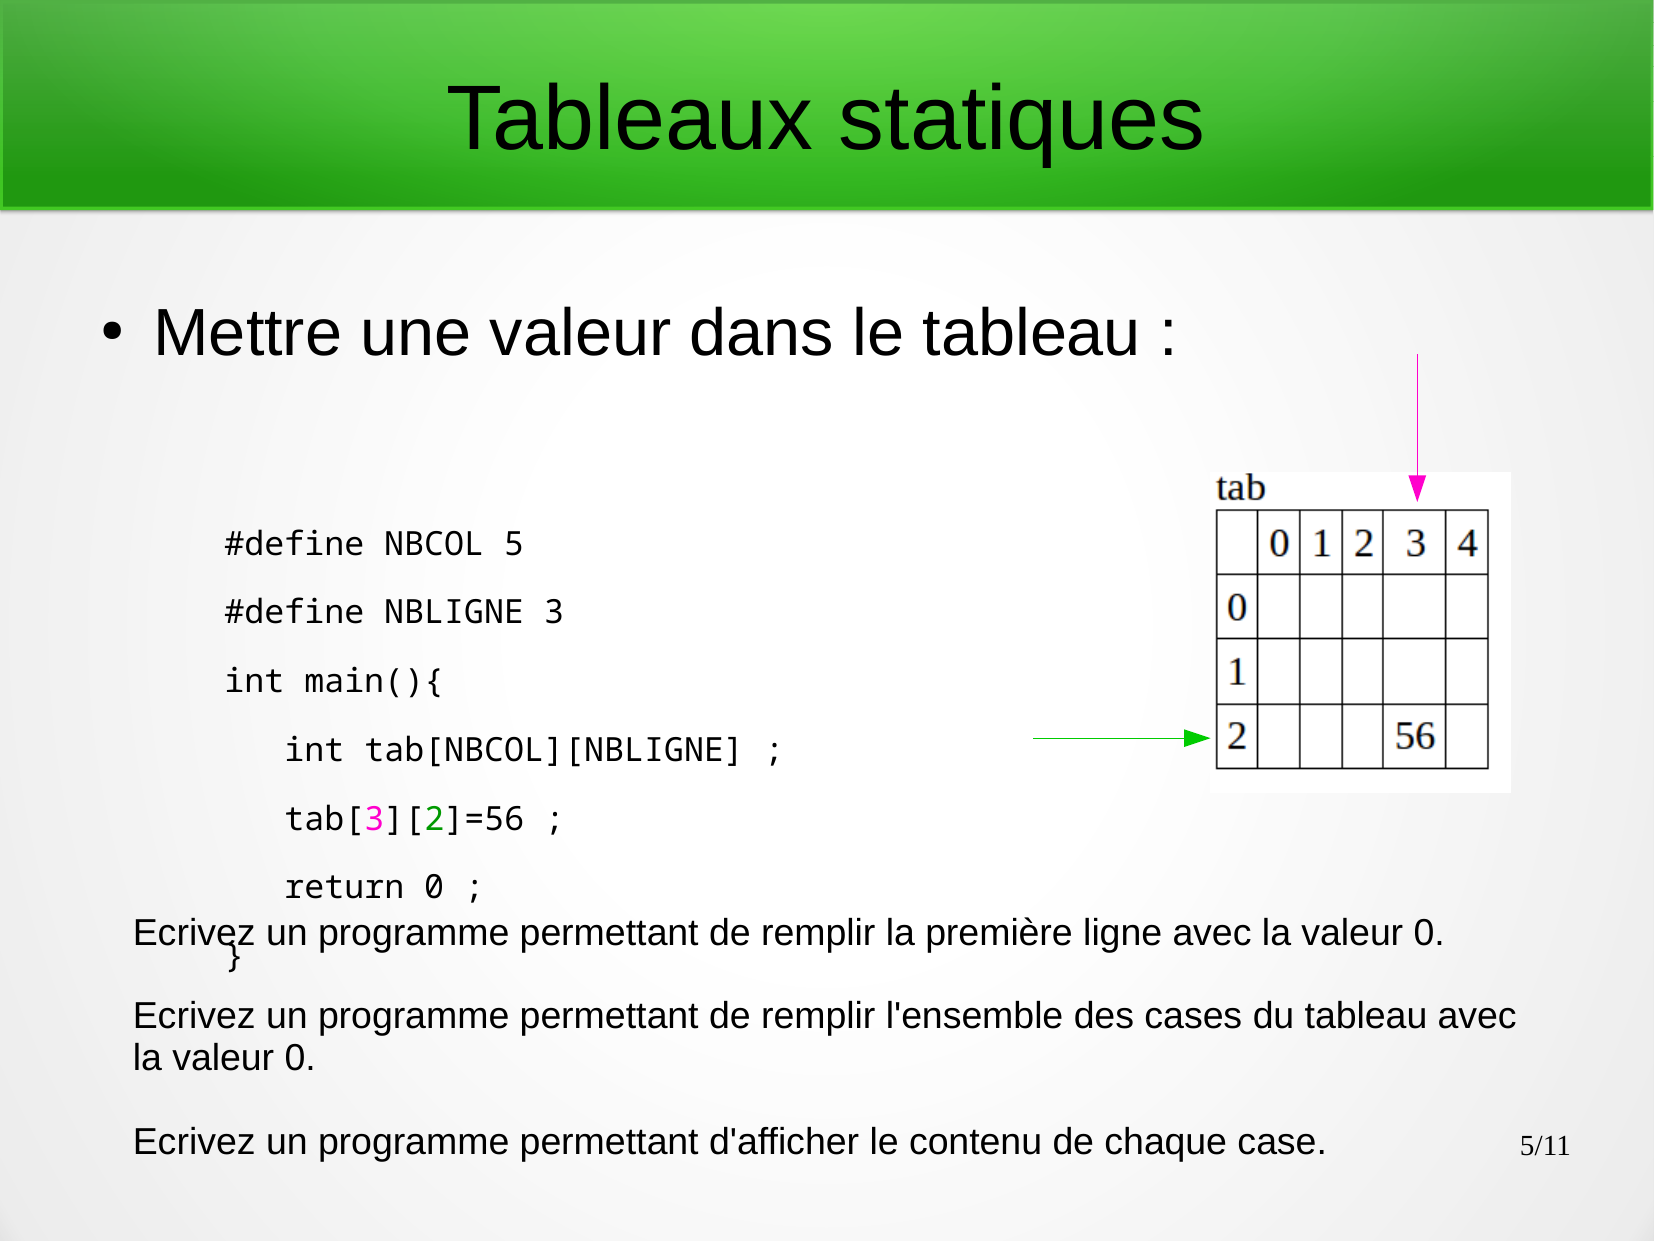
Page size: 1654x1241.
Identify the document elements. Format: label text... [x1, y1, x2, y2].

title Tableaux statiques [82, 47, 1571, 189]
list Mettre une valeur dans le tableau : #define NBCOL 5 #define NBLIGNE 3 int main(){ int tab[NBCOL][NBLIGNE] ; tab[3][2]=56 ; return 0 ; } [82, 295, 1571, 1015]
text_box Ecrivez un programme permettant de remplir la première ligne avec la valeur 0. Ecrivez un programme permettant de remplir l'ensemble des cases du tableau avec la valeur 0. Ecrivez un programme permettant d'afficher le contenu de chaque case. [118, 903, 1565, 1171]
picture [1210, 472, 1511, 793]
